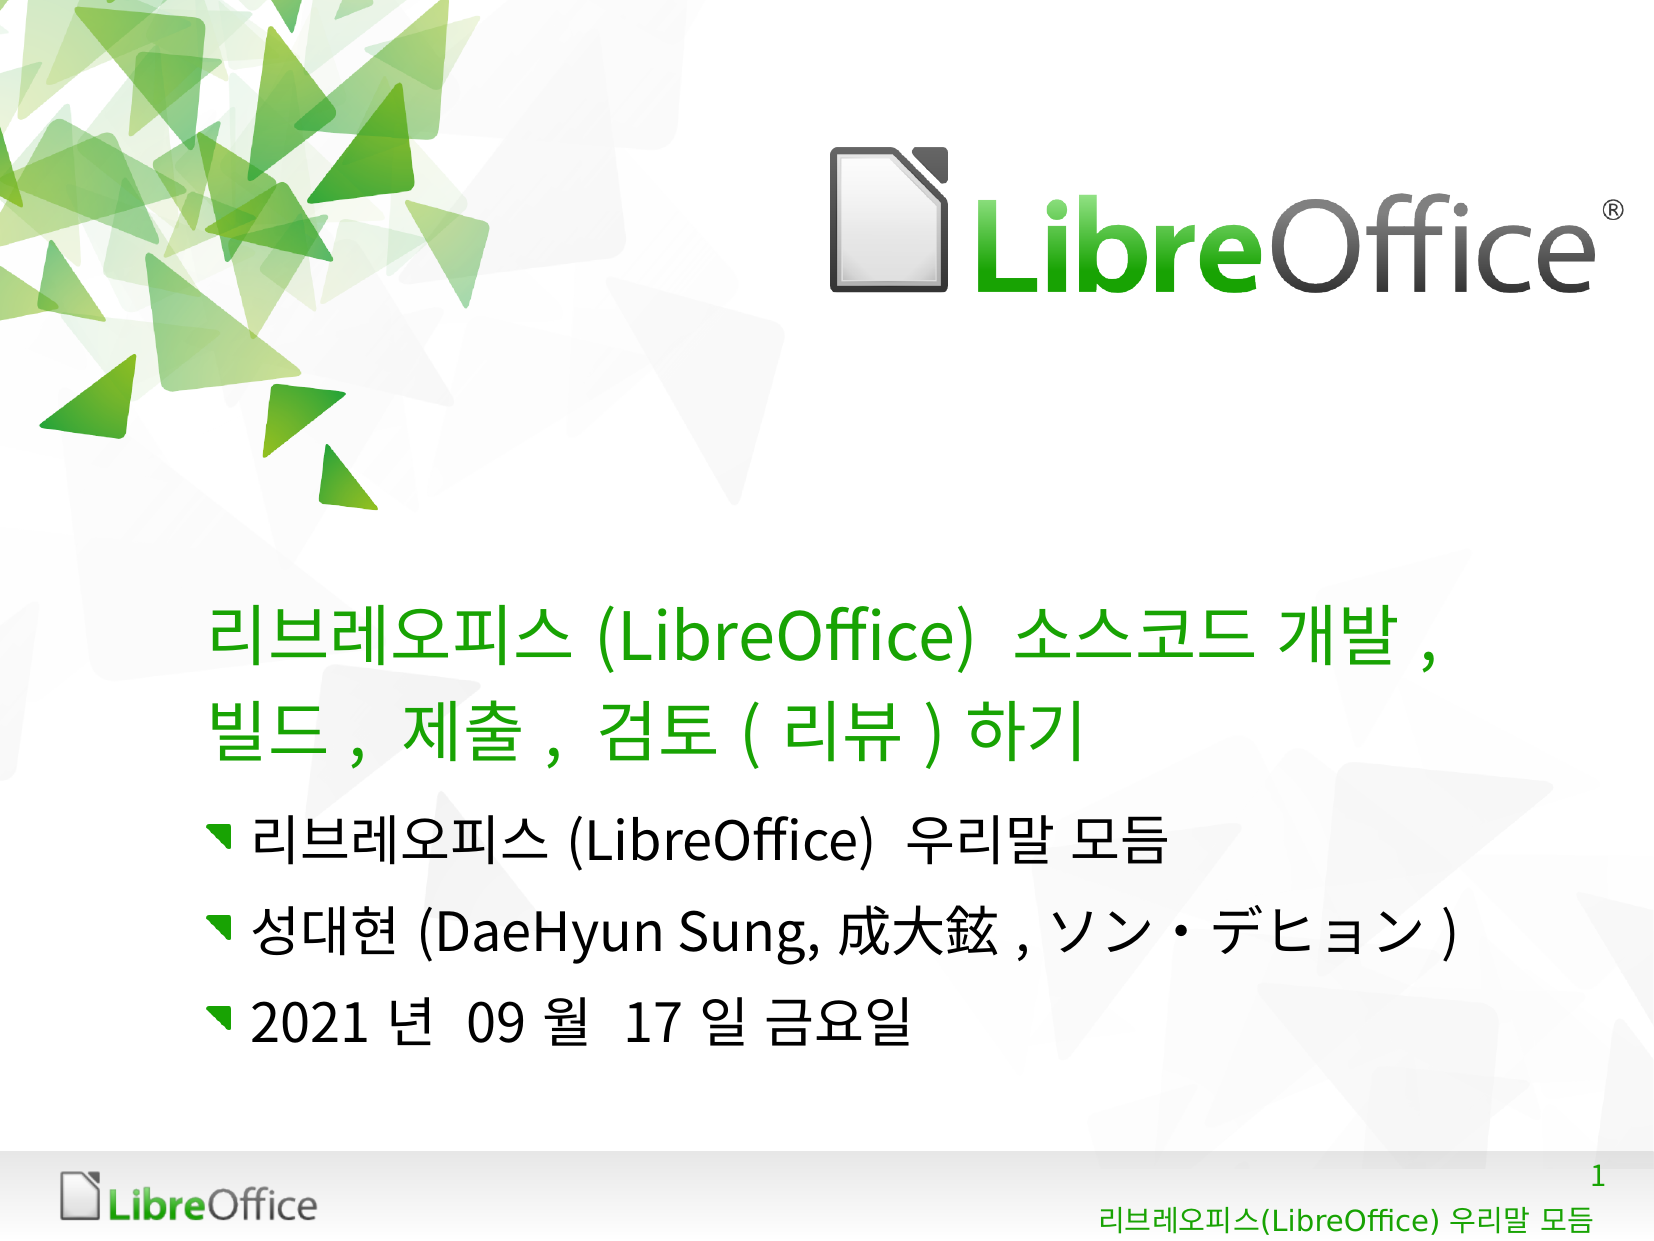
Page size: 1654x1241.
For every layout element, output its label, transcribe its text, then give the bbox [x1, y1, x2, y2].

list 리브레오피스(LibreOffice) 우리말 모듬 성대현(DaeHyun Sung,成大鉉,ソン・デヒョン) 2021년 09월 17일 금요일 [206, 797, 1477, 1241]
title 리브레오피스(LibreOffice) 소스코드 개발, 빌드, 제출, 검토(리뷰)하기 [206, 580, 1477, 778]
picture [915, 548, 1654, 1169]
picture [41, 1152, 206, 1240]
picture [0, 0, 1654, 948]
